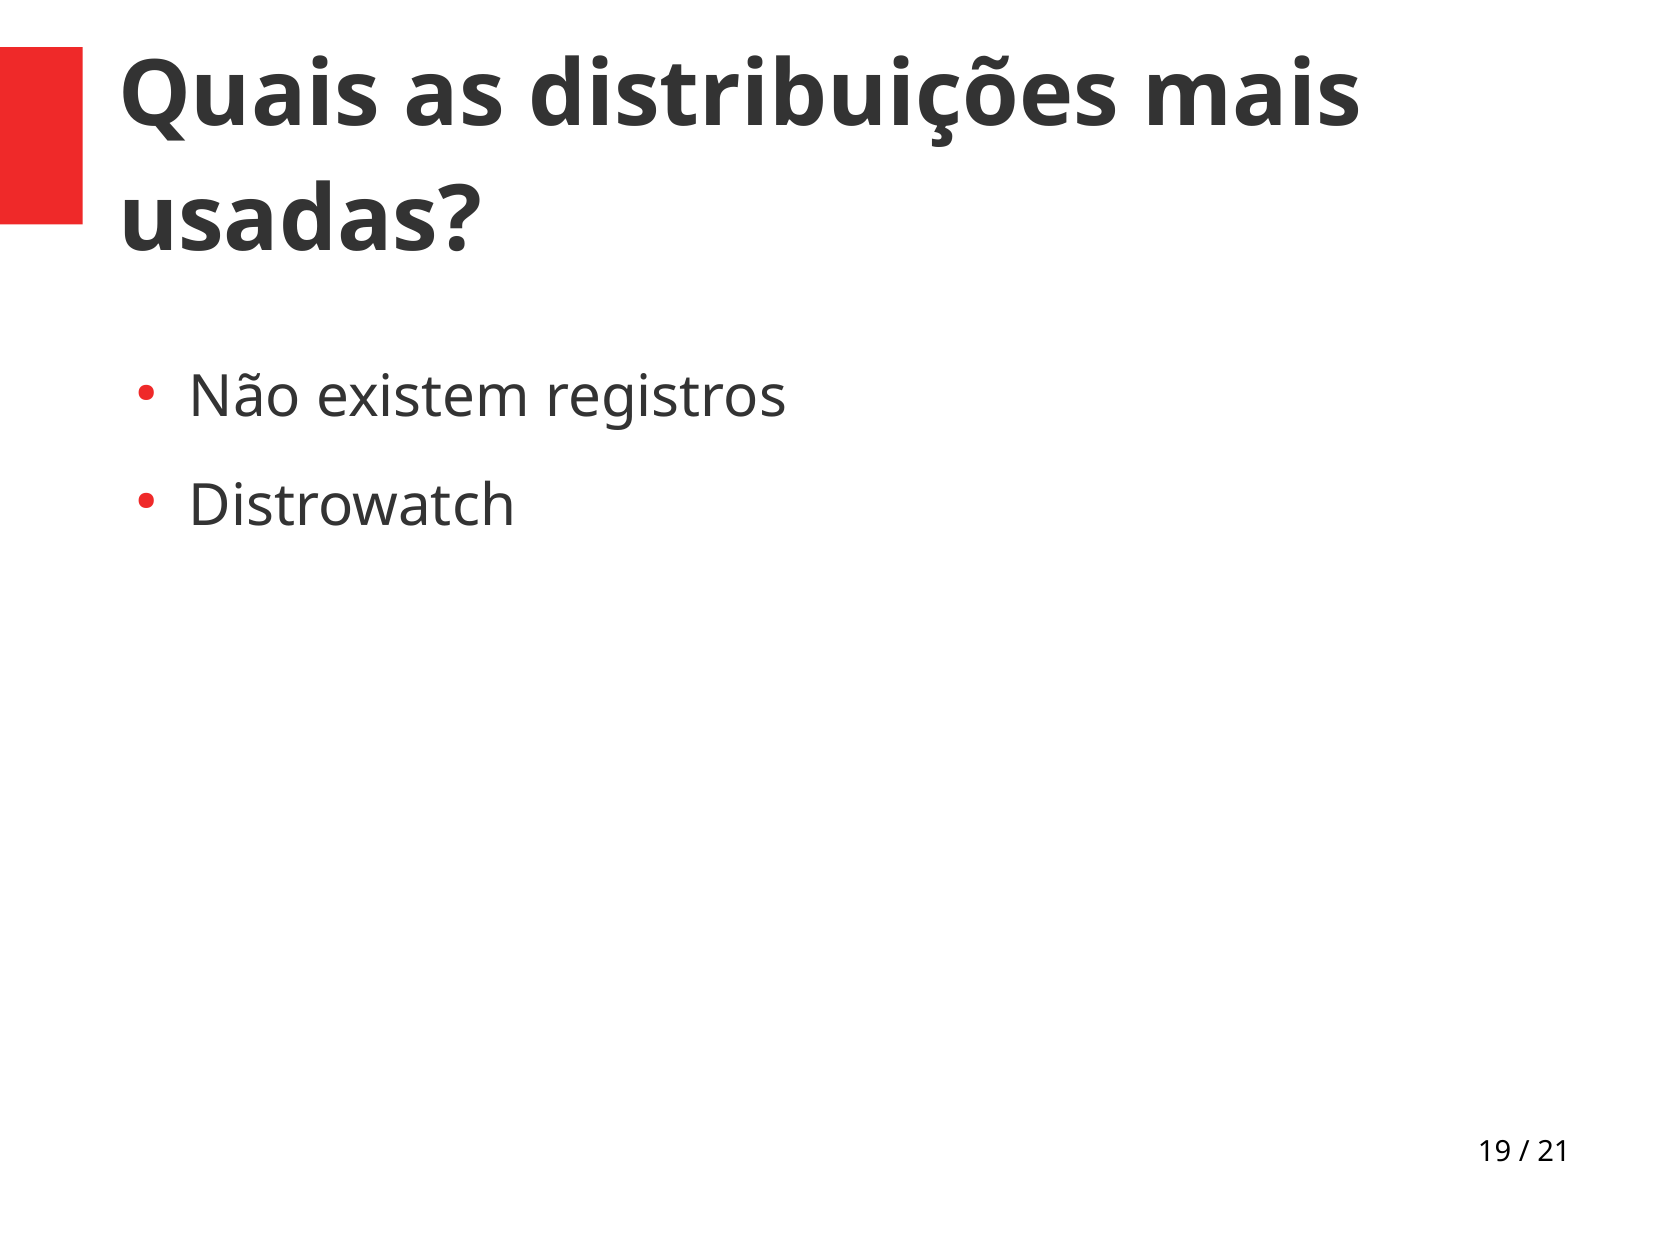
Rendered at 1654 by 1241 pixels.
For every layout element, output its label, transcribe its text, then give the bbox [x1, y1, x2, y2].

list Não existem registros Distrowatch [118, 354, 1536, 1074]
title Quais as distribuições mais usadas? [118, 45, 1571, 260]
